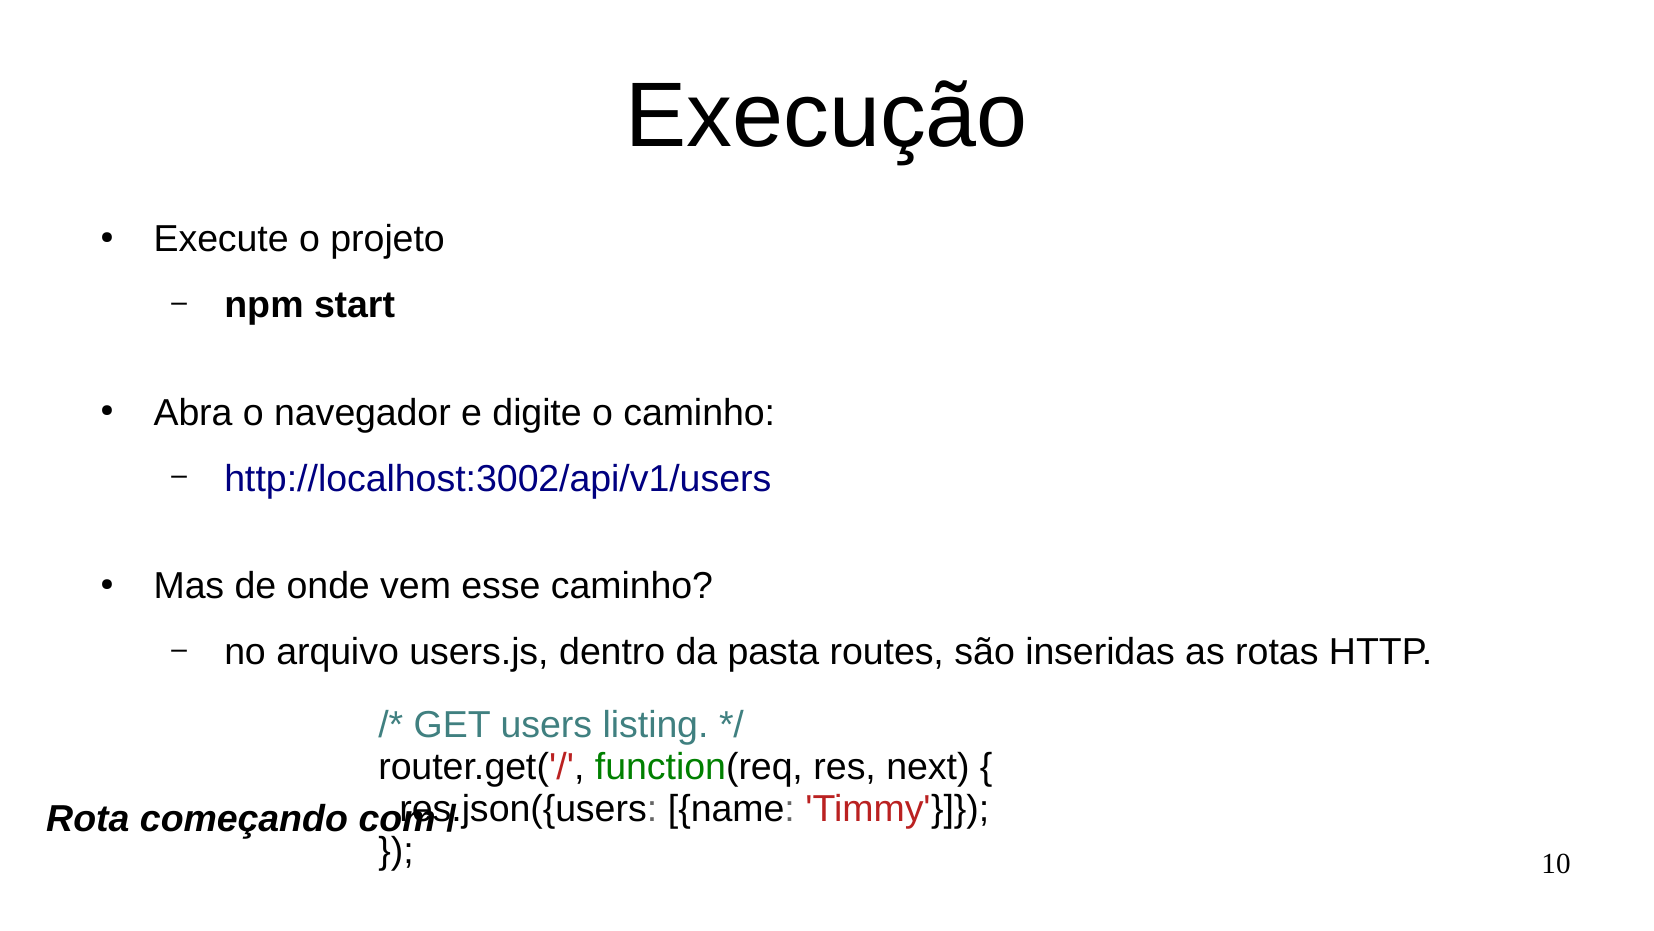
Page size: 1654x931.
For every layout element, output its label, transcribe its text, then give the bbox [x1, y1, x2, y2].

list Execute o projeto npm start Abra o navegador e digite o caminho: http://localhost:3002/api/v1/users Mas de onde vem esse caminho? no arquivo users.js, dentro da pasta routes, são inseridas as rotas HTTP. [82, 217, 1571, 758]
title Execução [82, 37, 1571, 193]
text_box Rota começando com / [31, 790, 472, 847]
text_box /* GET users listing. */ router.get('/', function(req, res, next) { res.json({users: [{name: 'Timmy'}]}); }); [363, 696, 1238, 879]
